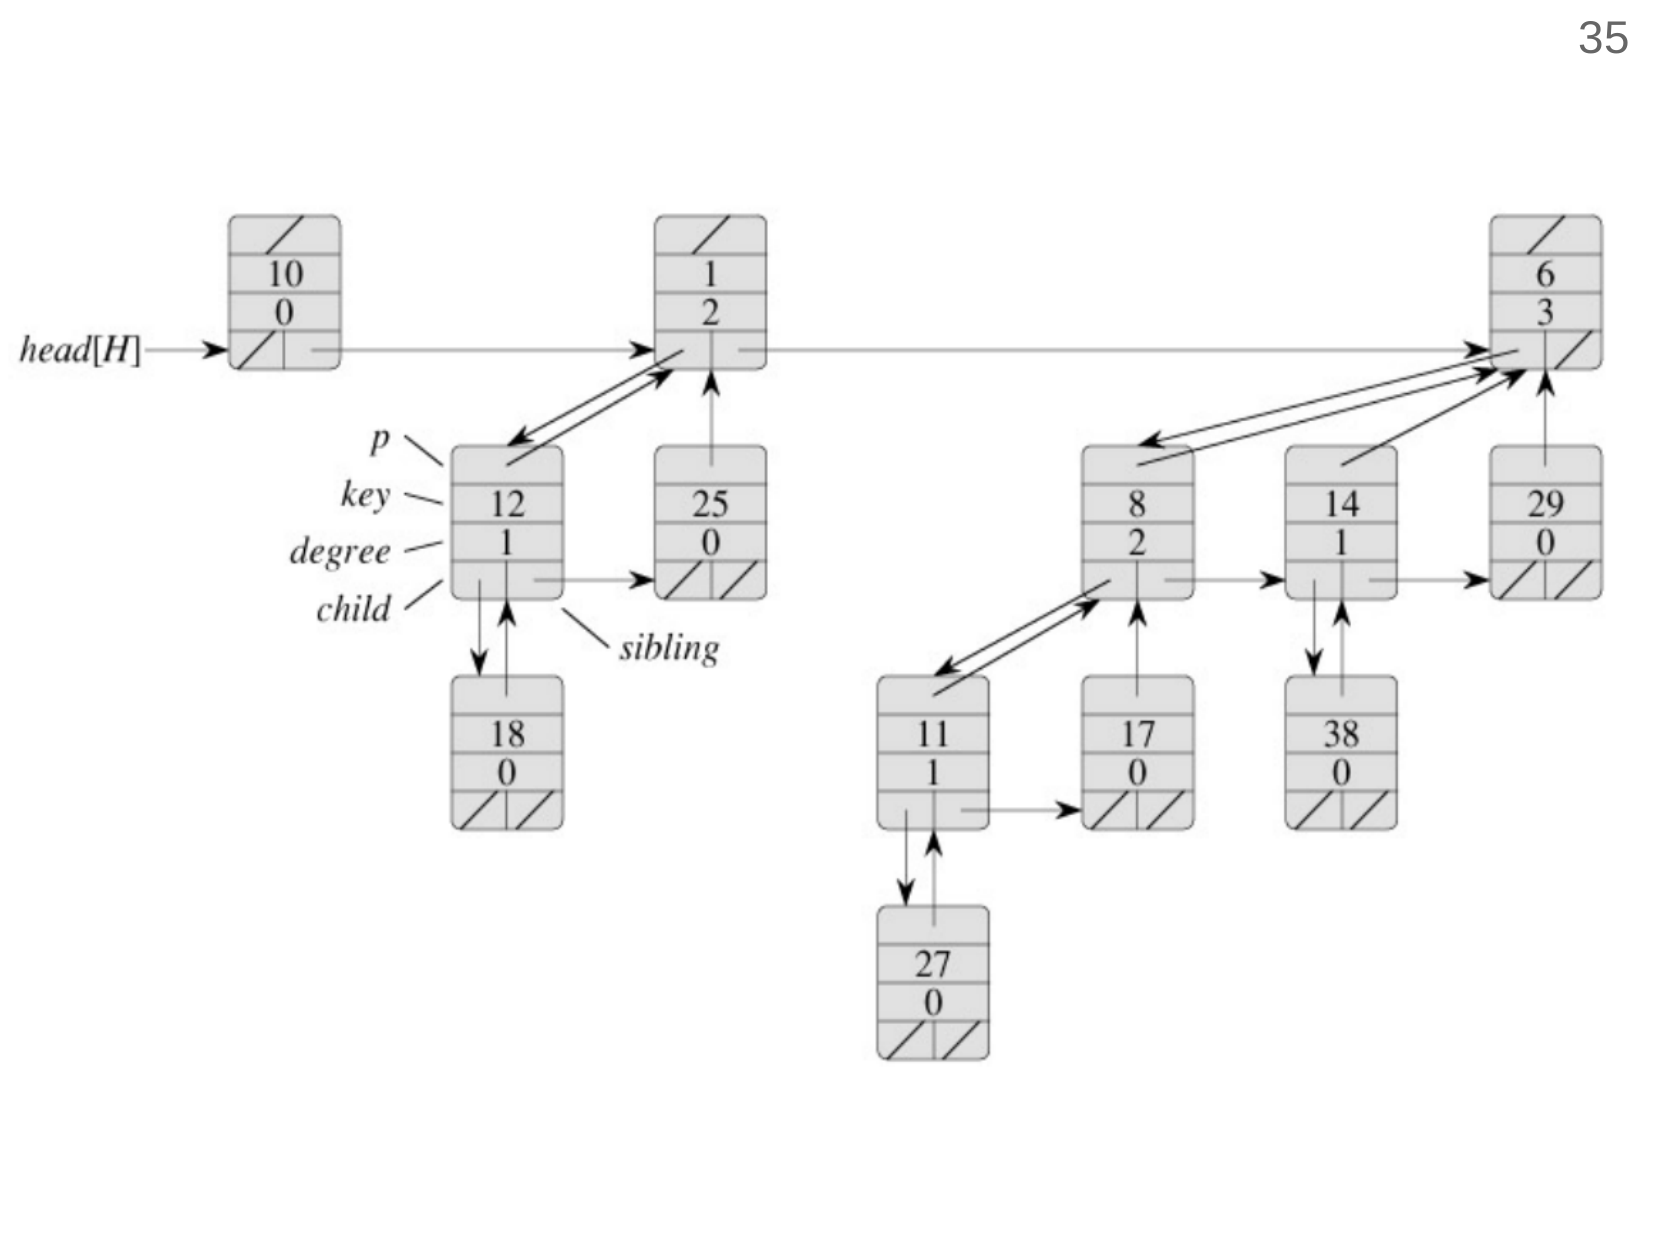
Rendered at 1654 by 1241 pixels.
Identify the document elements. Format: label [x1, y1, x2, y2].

picture [8, 196, 1610, 1068]
